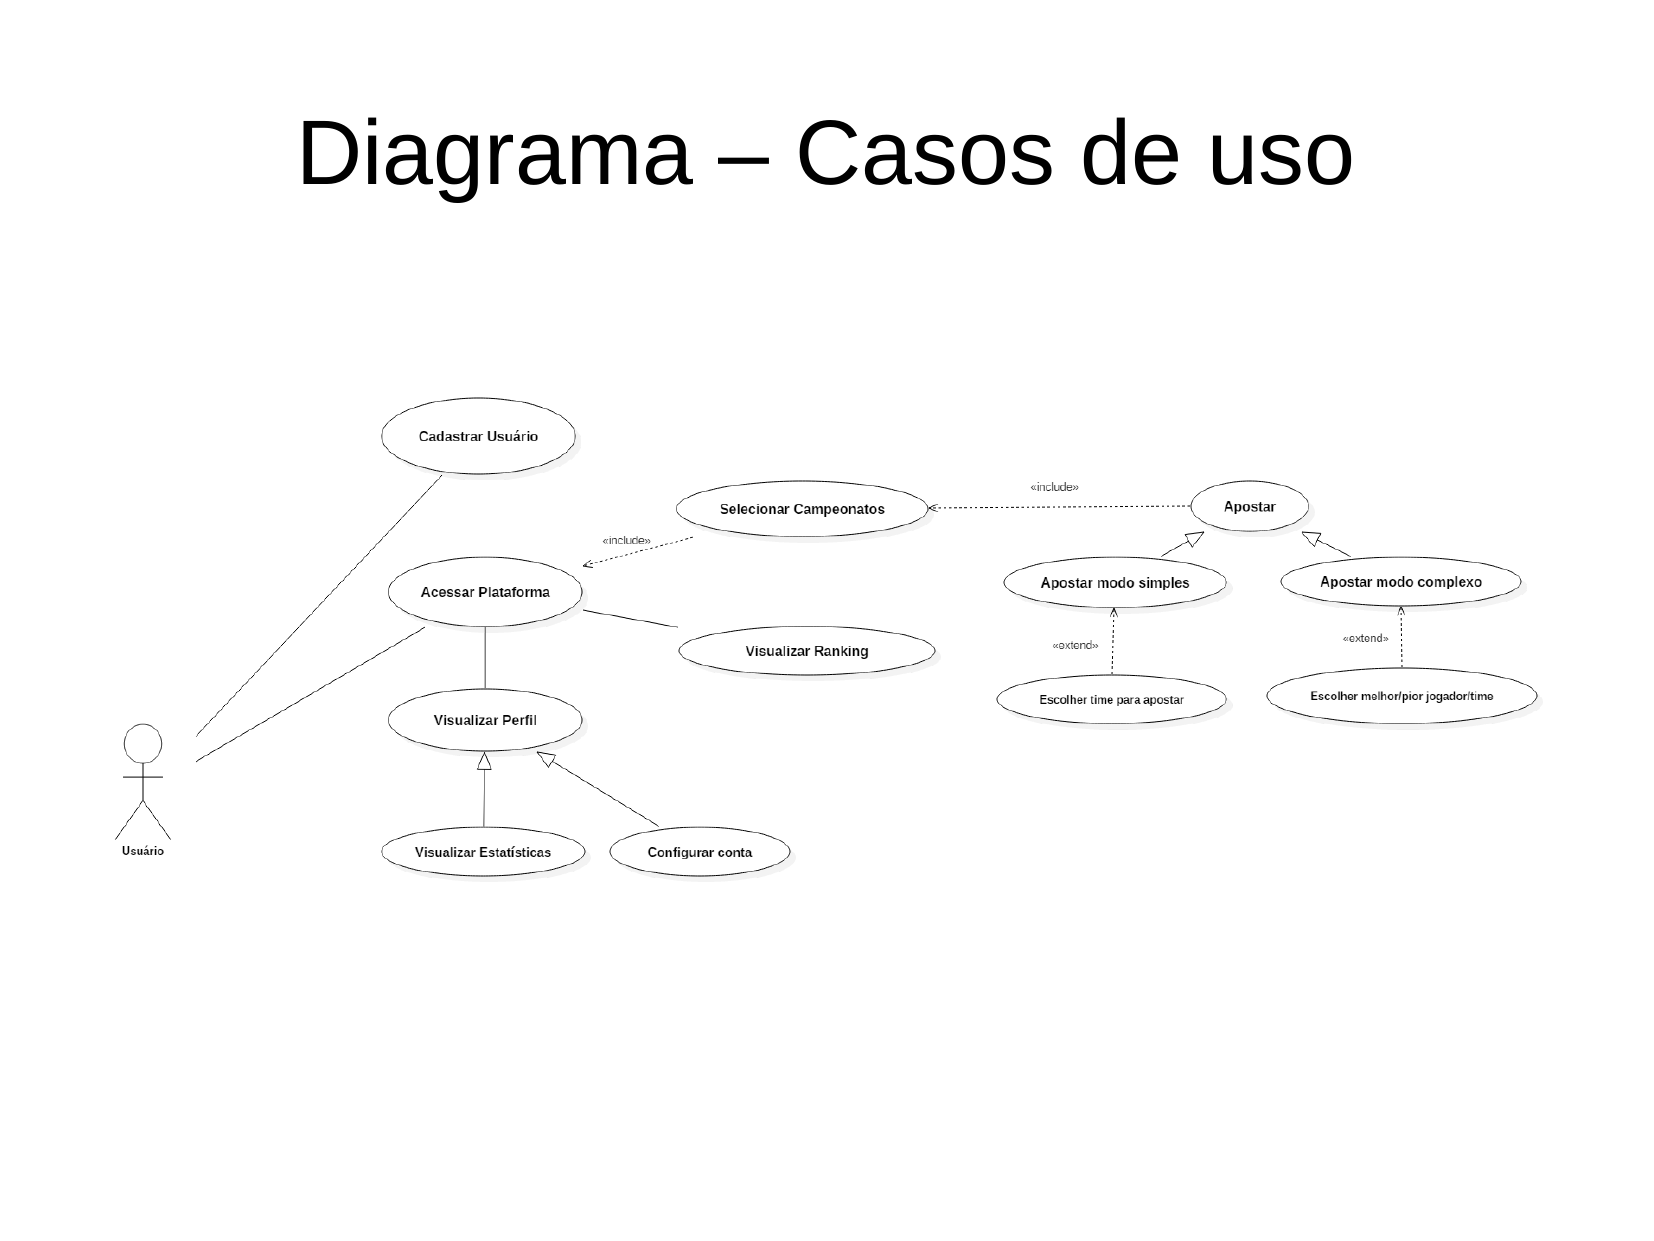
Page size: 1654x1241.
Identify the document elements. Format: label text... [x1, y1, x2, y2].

title Diagrama – Casos de uso [82, 49, 1571, 257]
picture [82, 389, 1571, 910]
